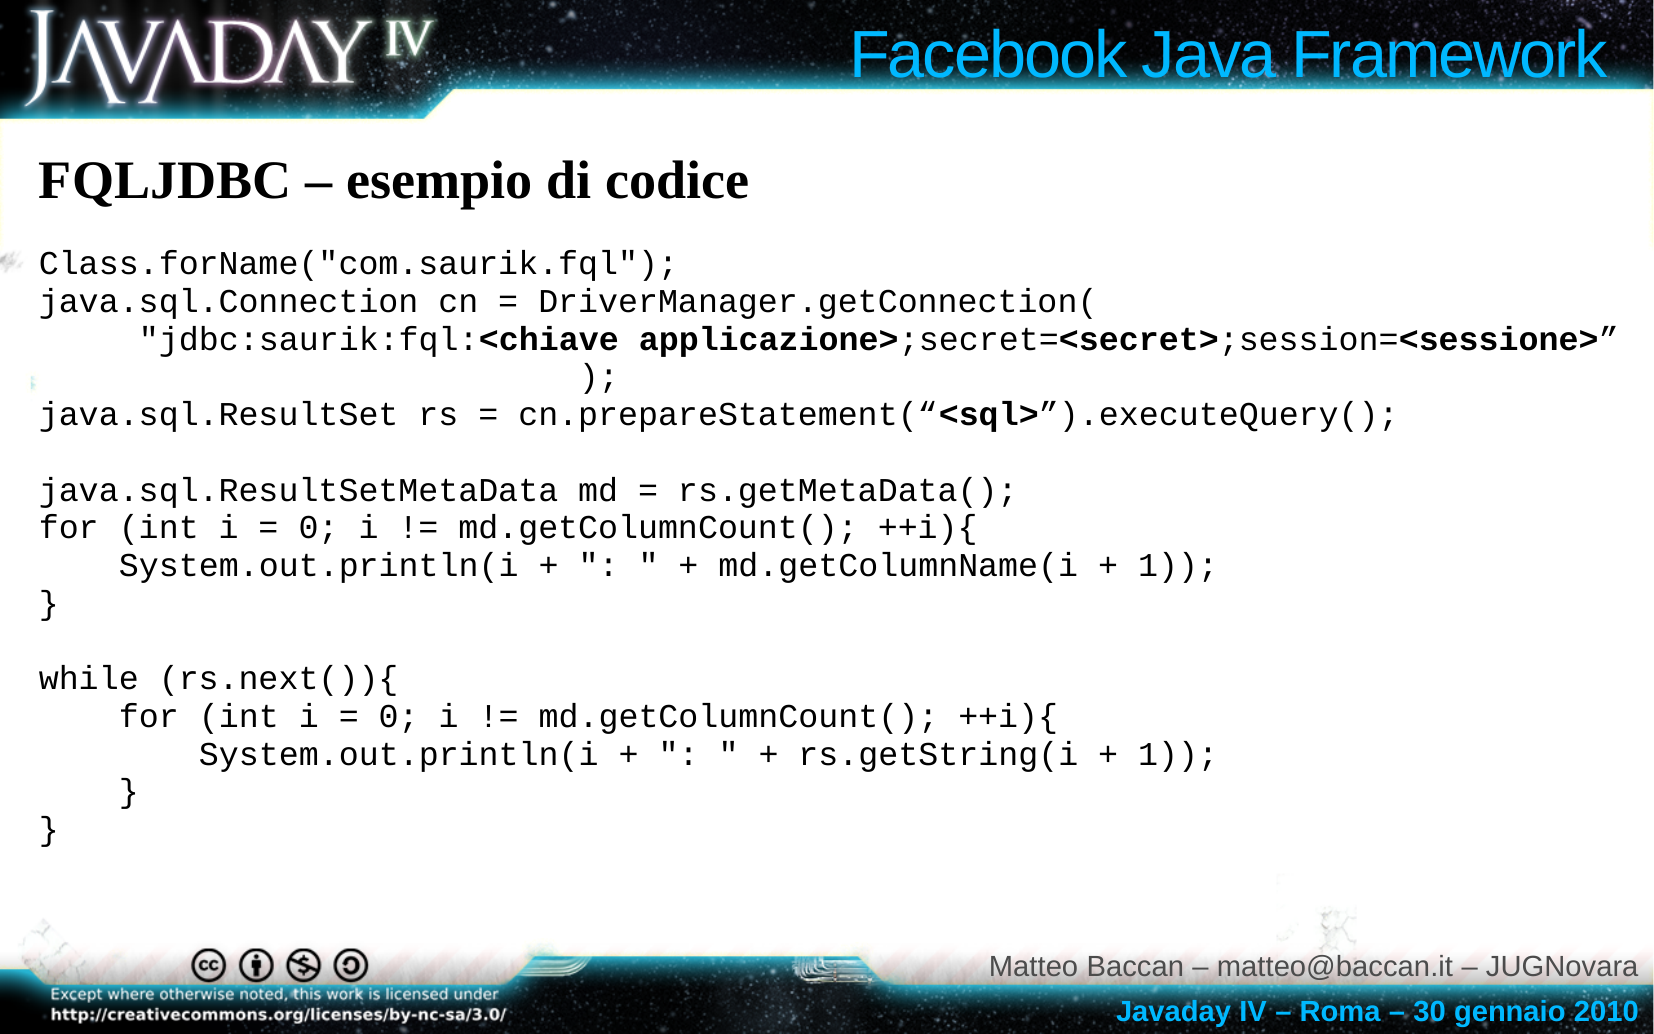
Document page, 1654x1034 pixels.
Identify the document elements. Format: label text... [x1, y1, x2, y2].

text_box FQLJDBC – esempio di codice Class.forName("com.saurik.fql"); java.sql.Connection cn = DriverManager.getConnection( "jdbc:saurik:fql:<chiave applicazione>;secret=<secret>;session=<sessione>” ); java.sql.ResultSet rs = cn.prepareStatement(“<sql>”).executeQuery(); java.sql.ResultSetMetaData md = rs.getMetaData(); for (int i = 0; i != md.getColumnCount(); ++i){ System.out.println(i + ": " + md.getColumnName(i + 1)); } while (rs.next()){ for (int i = 0; i != md.getColumnCount(); ++i){ System.out.println(i + ": " + rs.getString(i + 1)); } } [24, 142, 1654, 867]
picture [0, 0, 1654, 1034]
title Facebook Java Framework [132, 5, 1609, 103]
